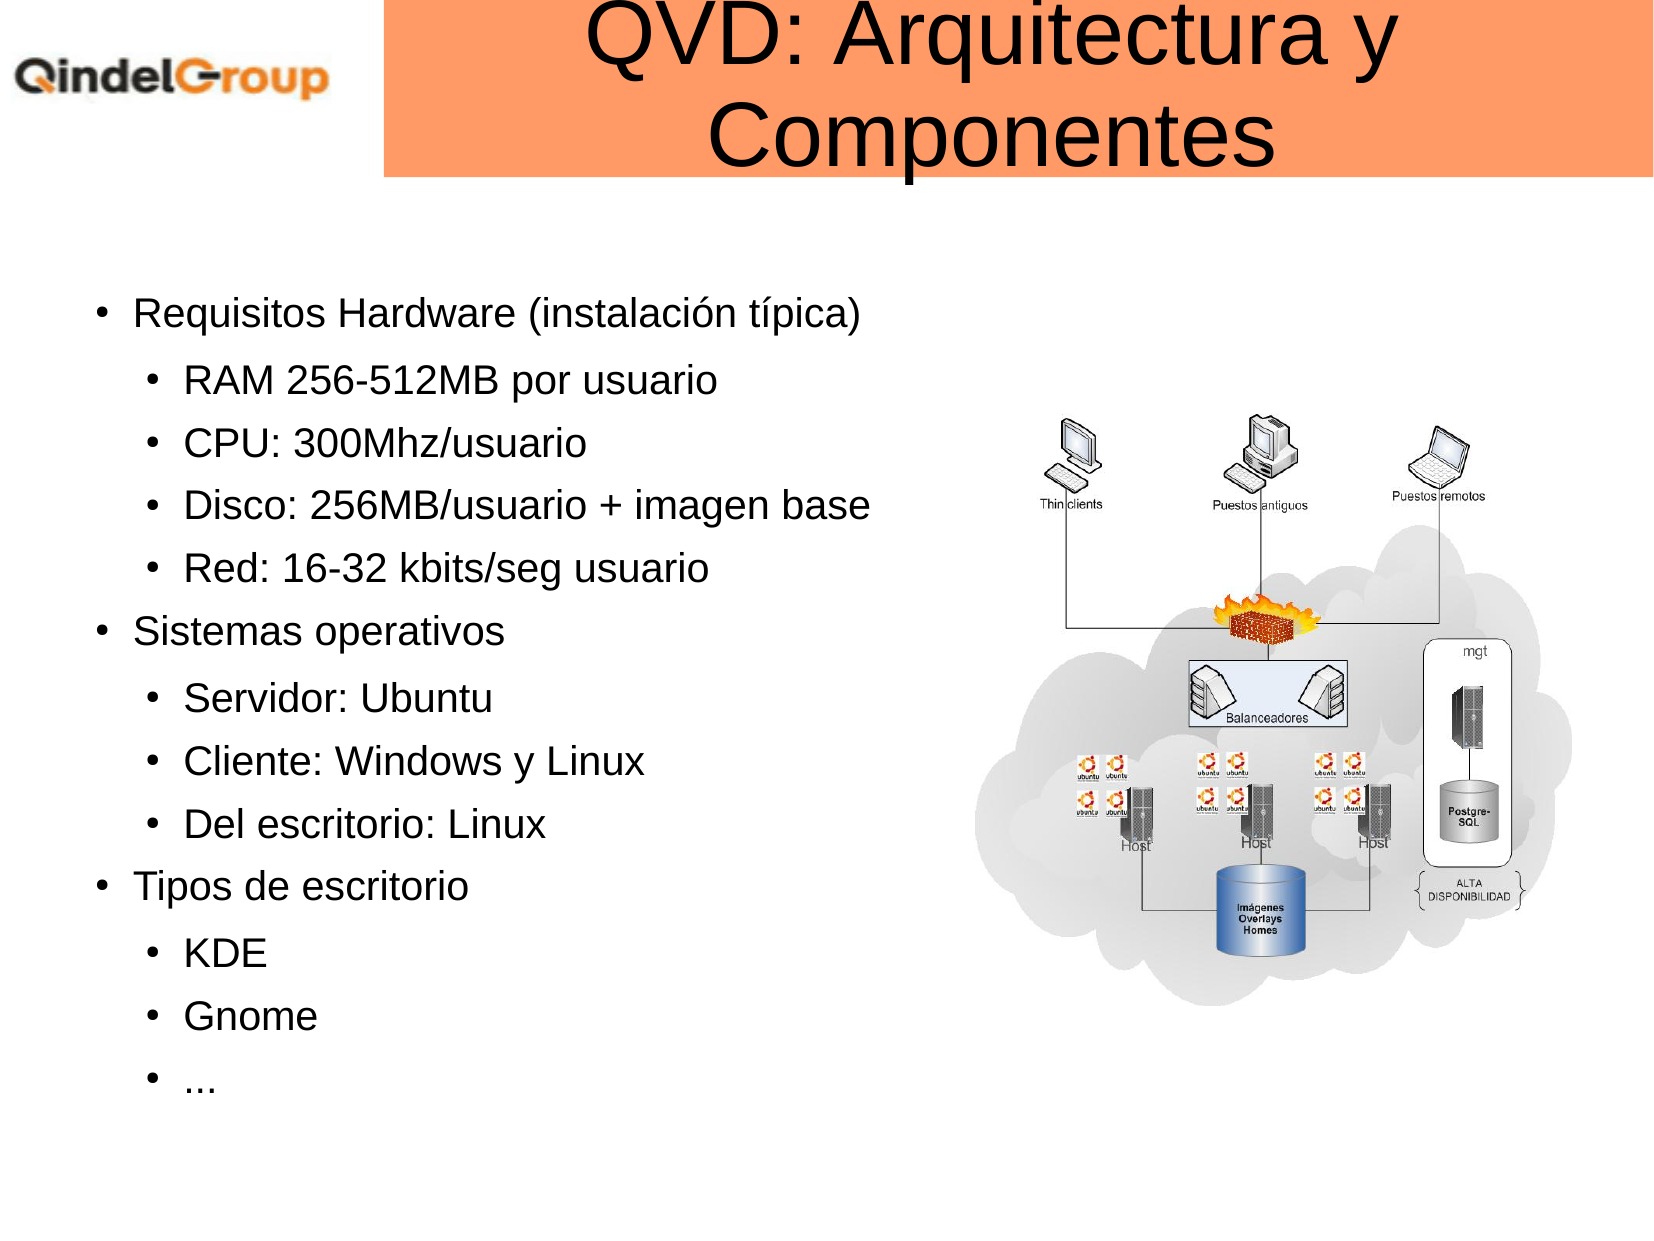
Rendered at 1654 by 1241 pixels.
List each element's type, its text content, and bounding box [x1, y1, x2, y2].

picture [4, 51, 344, 107]
list Requisitos Hardware (instalación típica) RAM 256-512MB por usuario CPU: 300Mhz/usuario Disco: 256MB/usuario + imagen base Red: 16-32 kbits/seg usuario Sistemas operativos Servidor: Ubuntu Cliente: Windows y Linux Del escritorio: Linux Tipos de escritorio KDE Gnome ... [82, 290, 1571, 1109]
title QVD: Arquitectura y Componentes [413, 0, 1571, 187]
picture [974, 413, 1572, 1006]
